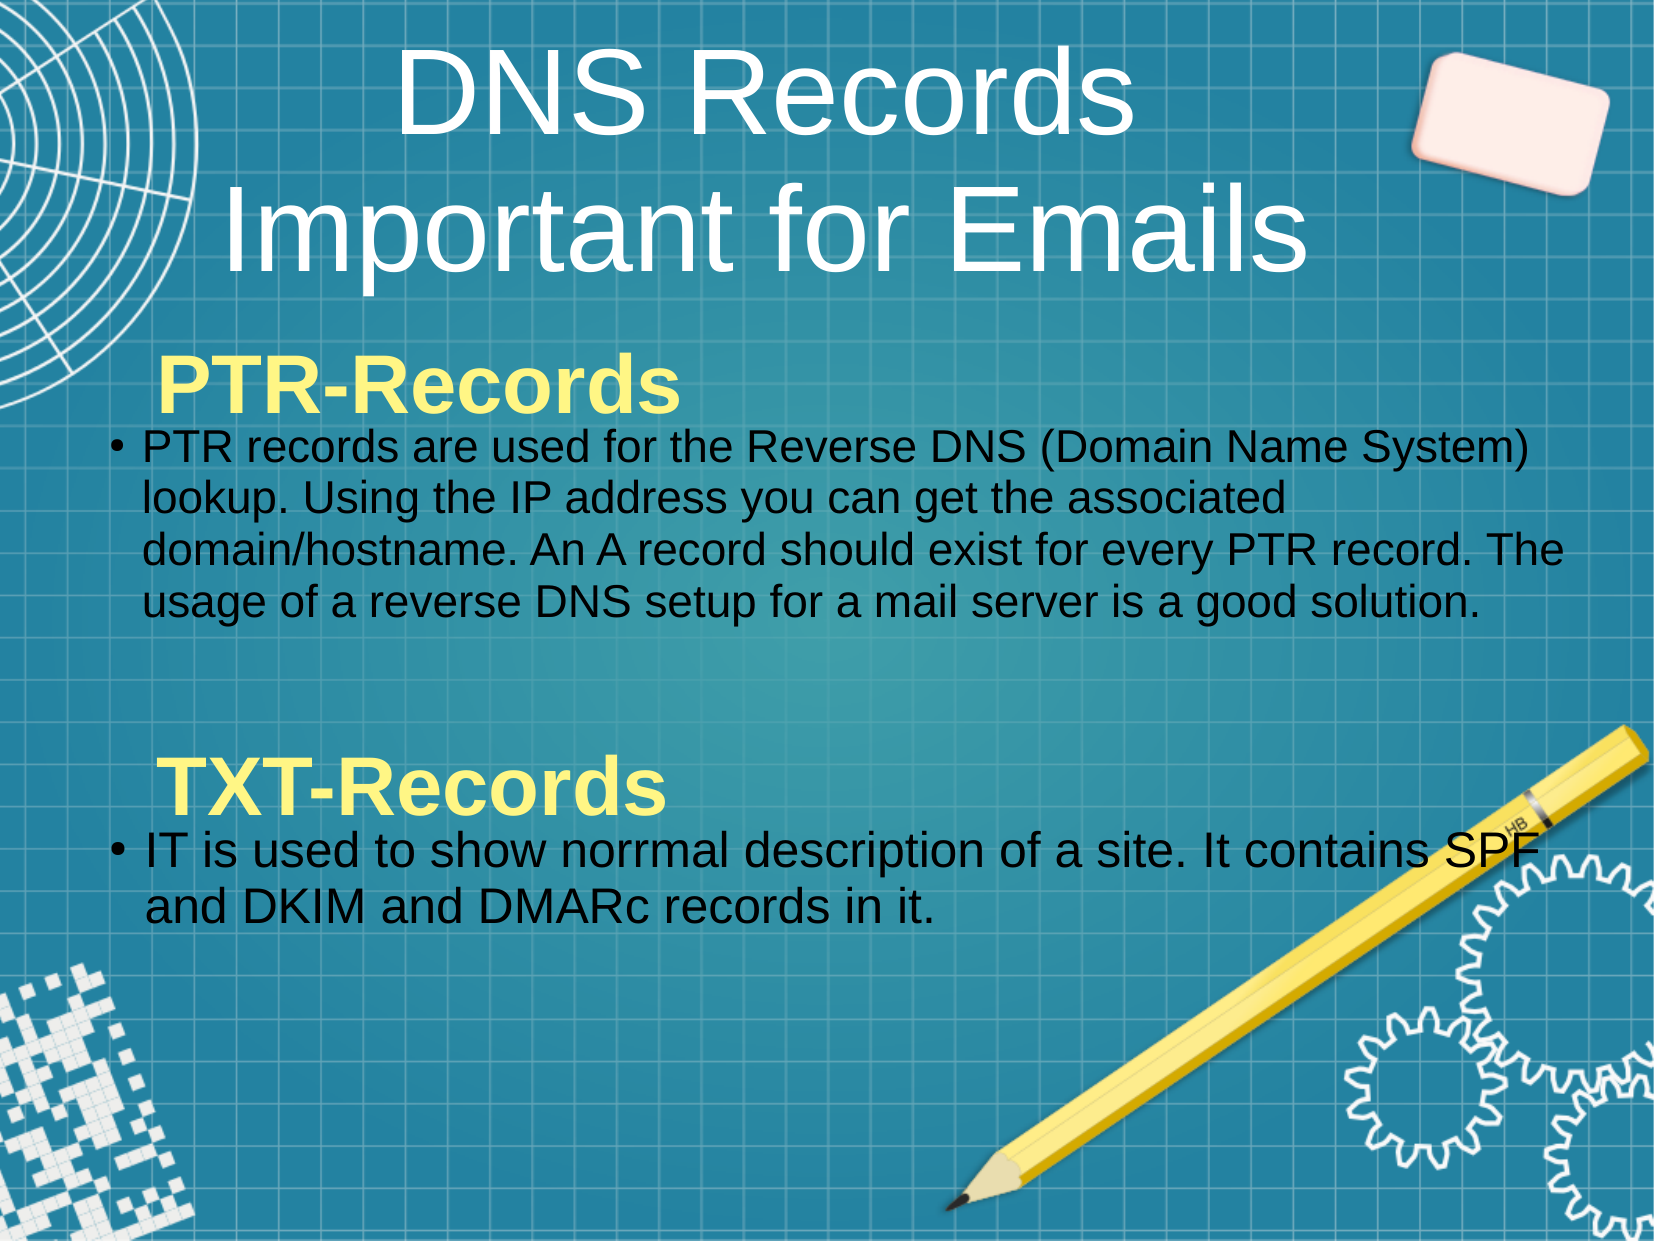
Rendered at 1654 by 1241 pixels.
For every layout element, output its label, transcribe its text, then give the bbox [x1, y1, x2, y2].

text_box IT is used to show norrmal description of a site. It contains SPF and DKIM and DMARc records in it. [94, 814, 1583, 1087]
picture [0, 0, 1654, 1241]
text_box PTR records are used for the Reverse DNS (Domain Name System) lookup. Using the IP address you can get the associated domain/hostname. An A record should exist for every PTR record. The usage of a reverse DNS setup for a mail server is a good solution. [94, 413, 1583, 686]
text_box PTR-Records [141, 330, 709, 424]
text_box TXT-Records [141, 732, 709, 826]
title DNS Records Important for Emails [174, 45, 1357, 276]
